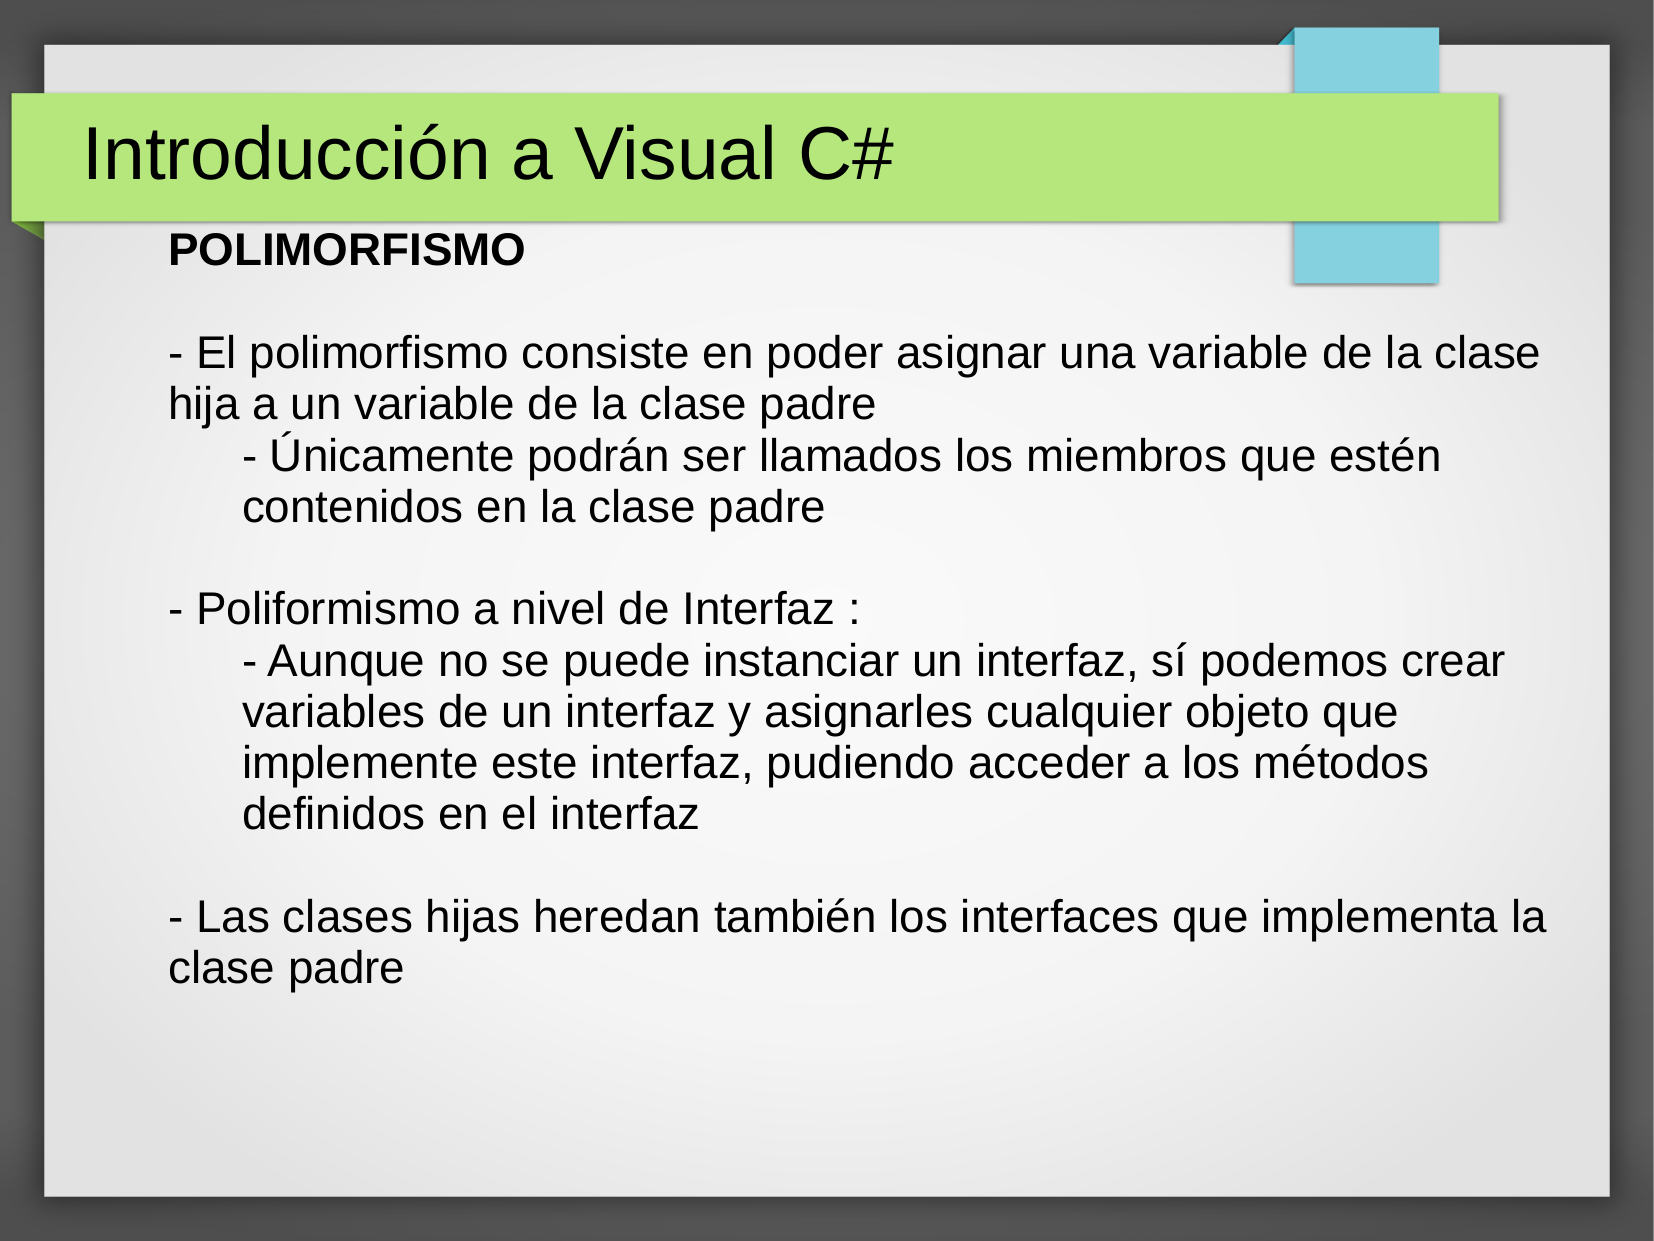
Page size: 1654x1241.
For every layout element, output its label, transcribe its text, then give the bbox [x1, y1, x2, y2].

title Introducción a Visual C# [82, 94, 1264, 213]
picture [0, 0, 1654, 1241]
text_box POLIMORFISMO - El polimorfismo consiste en poder asignar una variable de la clase hija a un variable de la clase padre - Únicamente podrán ser llamados los miembros que estén contenidos en la clase padre - Poliformismo a nivel de Interfaz : - Aunque no se puede instanciar un interfaz, sí podemos crear variables de un interfaz y asignarles cualquier objeto que implemente este interfaz, pudiendo acceder a los métodos definidos en el interfaz - Las clases hijas heredan también los interfaces que implementa la clase padre [94, 224, 1560, 1182]
